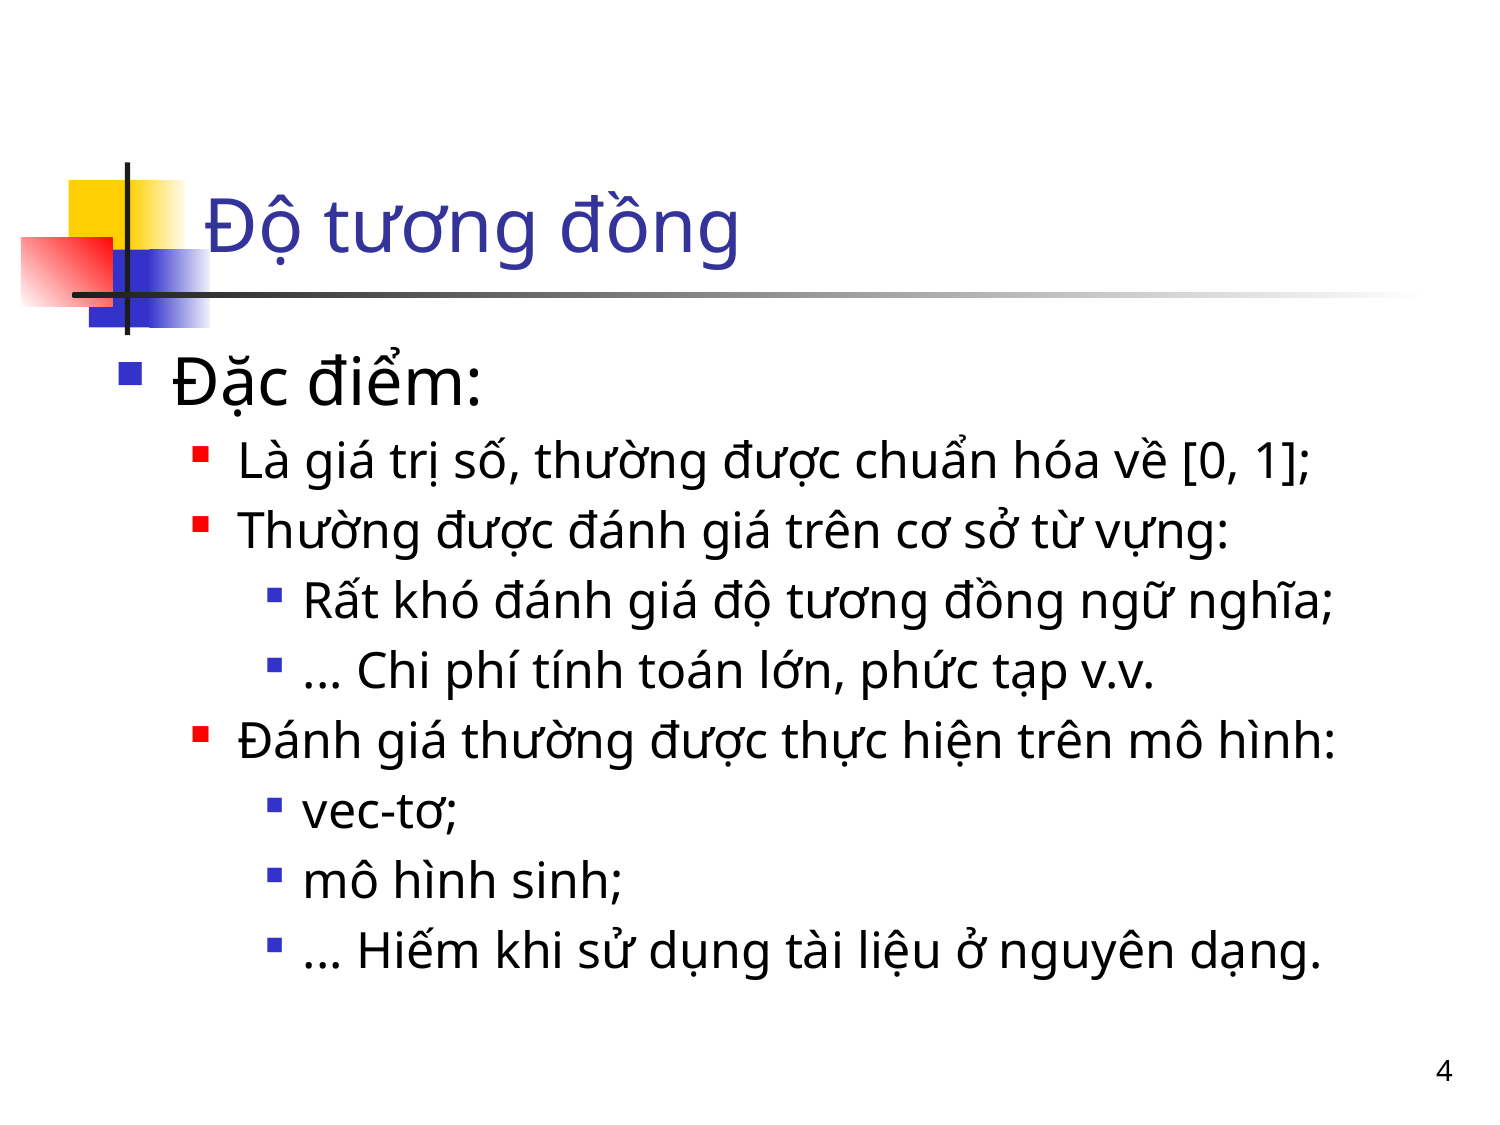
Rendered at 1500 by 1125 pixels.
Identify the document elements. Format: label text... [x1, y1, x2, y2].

title Độ tương đồng [188, 35, 1468, 275]
slide_number <number> [1155, 1024, 1468, 1100]
list Đặc điểm: Là giá trị số, thường được chuẩn hóa về [0, 1]; Thường được đánh giá trên cơ sở từ vựng: Rất khó đánh giá độ tương đồng ngữ nghĩa; ... Chi phí tính toán lớn, phức tạp v.v. Đánh giá thường được thực hiện trên mô hình: vec-tơ; mô hình sinh; ... Hiếm khi sử dụng tài liệu ở nguyên dạng. [100, 331, 1469, 1006]
